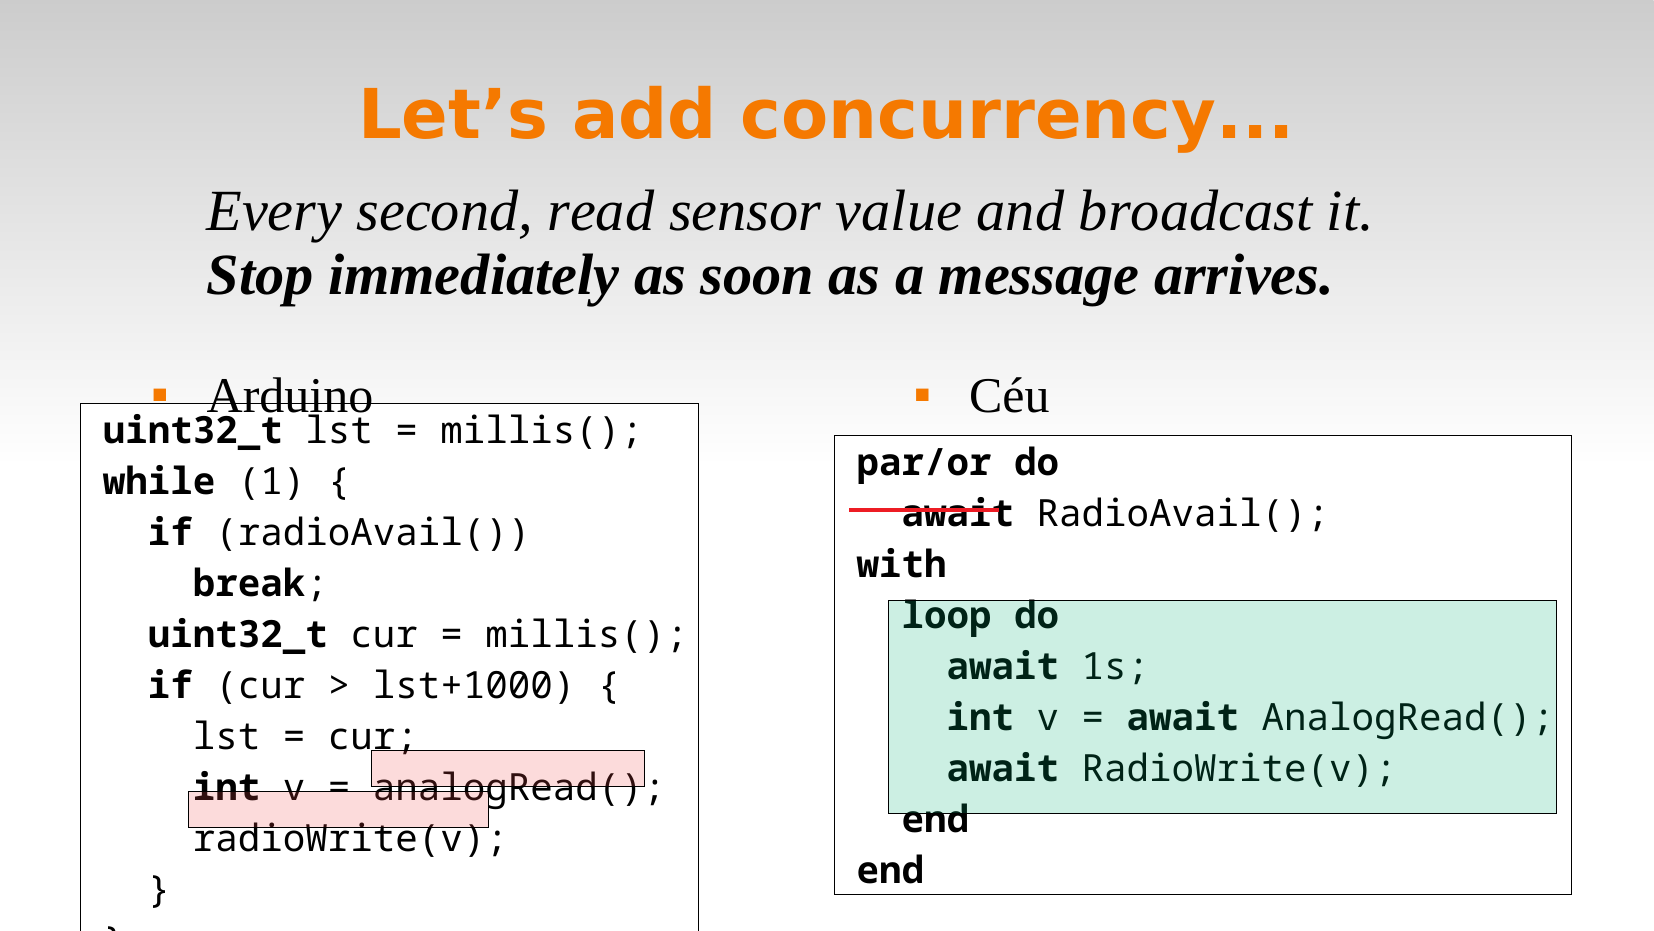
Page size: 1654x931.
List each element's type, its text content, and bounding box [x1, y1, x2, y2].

text_box par/or do await RadioAvail(); with loop do await 1s; int v = await AnalogRead(); await RadioWrite(v); end end [834, 469, 1572, 862]
list Every second, read sensor value and broadcast it. Stop immediately as soon as a message arrives. [82, 177, 1538, 338]
list Céu [845, 368, 1572, 840]
text_box [371, 750, 645, 787]
text_box [188, 791, 489, 828]
text_box uint32_t lst = millis(); while (1) { if (radioAvail()) break; uint32_t cur = millis(); if (cur > lst+1000) { lst = cur; int v = analogRead(); radioWrite(v); } } [80, 444, 699, 924]
title Let’s add concurrency... [82, 37, 1571, 193]
list Arduino [82, 368, 809, 851]
text_box [888, 600, 1557, 814]
